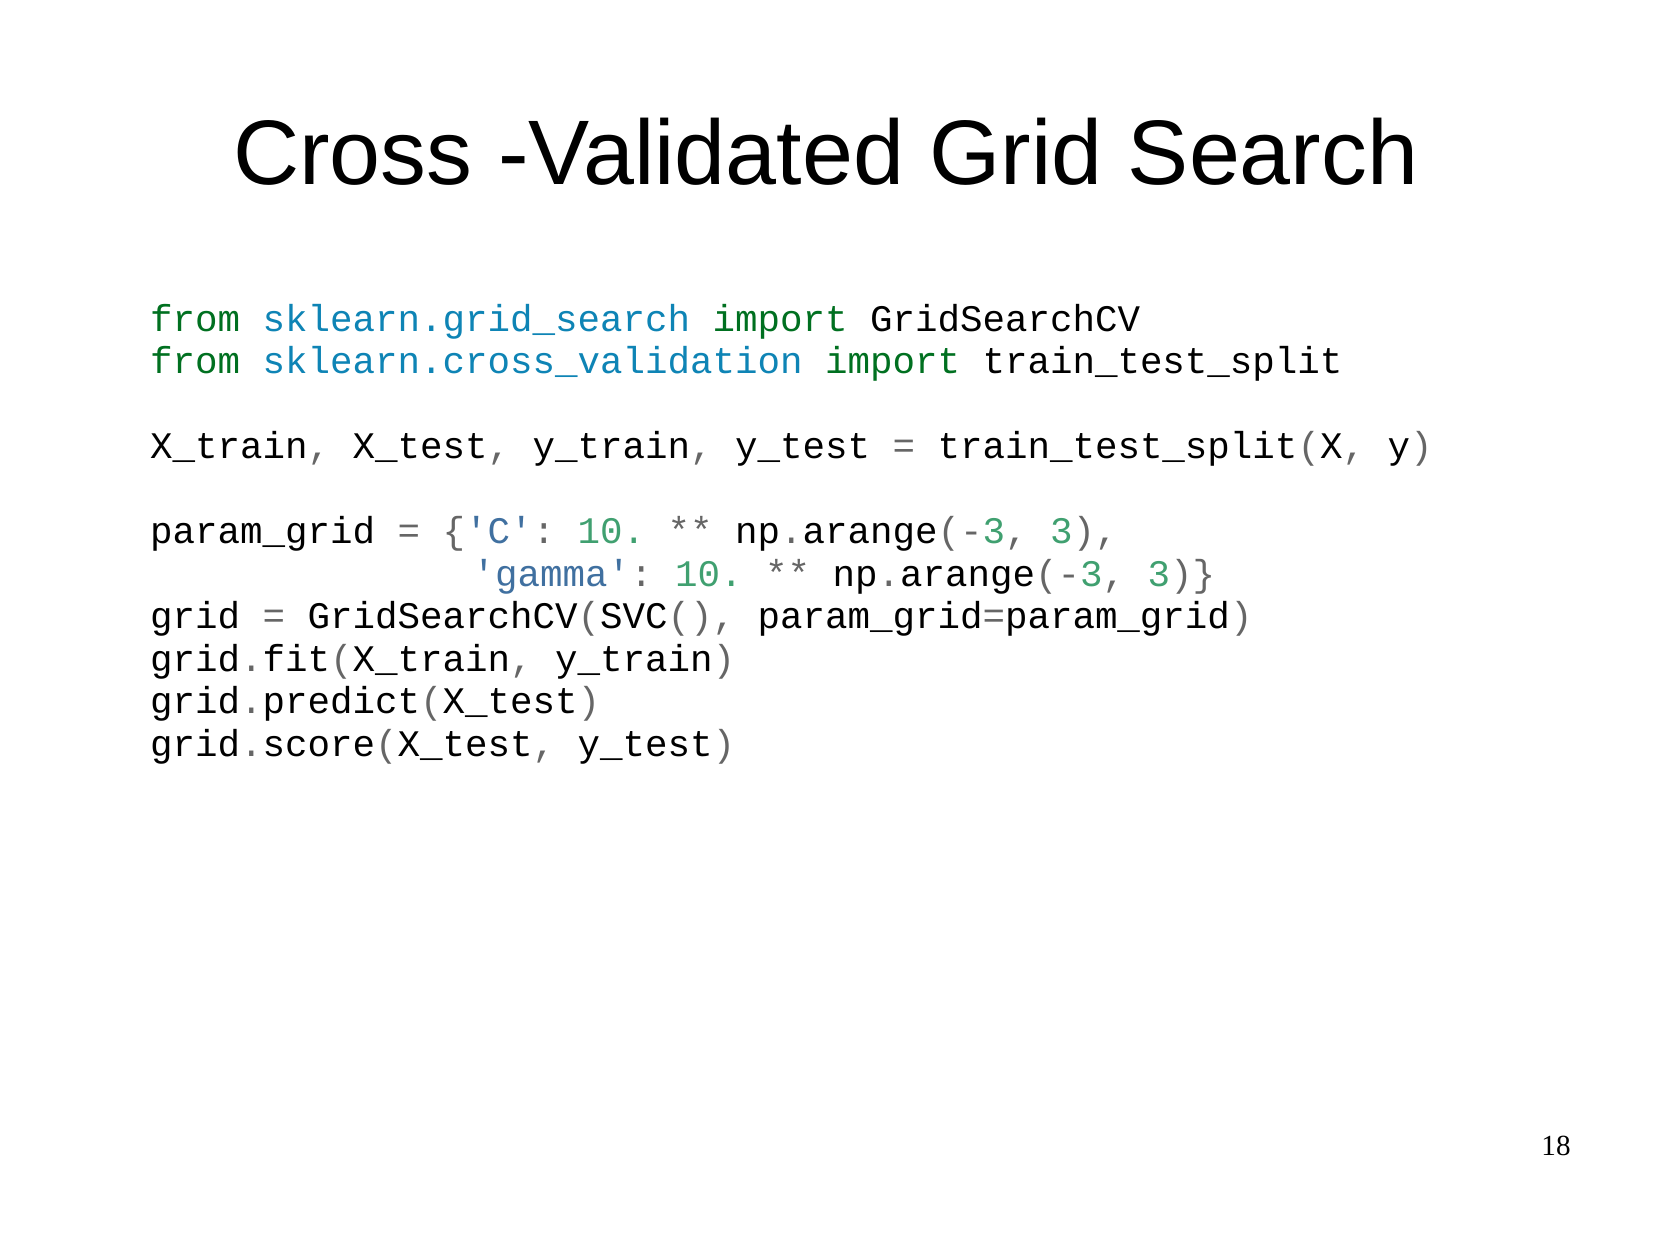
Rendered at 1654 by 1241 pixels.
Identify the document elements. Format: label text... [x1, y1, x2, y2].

text_box from sklearn.grid_search import GridSearchCV from sklearn.cross_validation import train_test_split X_train, X_test, y_train, y_test = train_test_split(X, y) param_grid = {'C': 10. ** np.arange(-3, 3), 'gamma': 10. ** np.arange(-3, 3)} grid = GridSearchCV(SVC(), param_grid=param_grid) grid.fit(X_train, y_train) grid.predict(X_test) grid.score(X_test, y_test) [150, 300, 1486, 771]
title Cross -Validated Grid Search [82, 49, 1571, 257]
